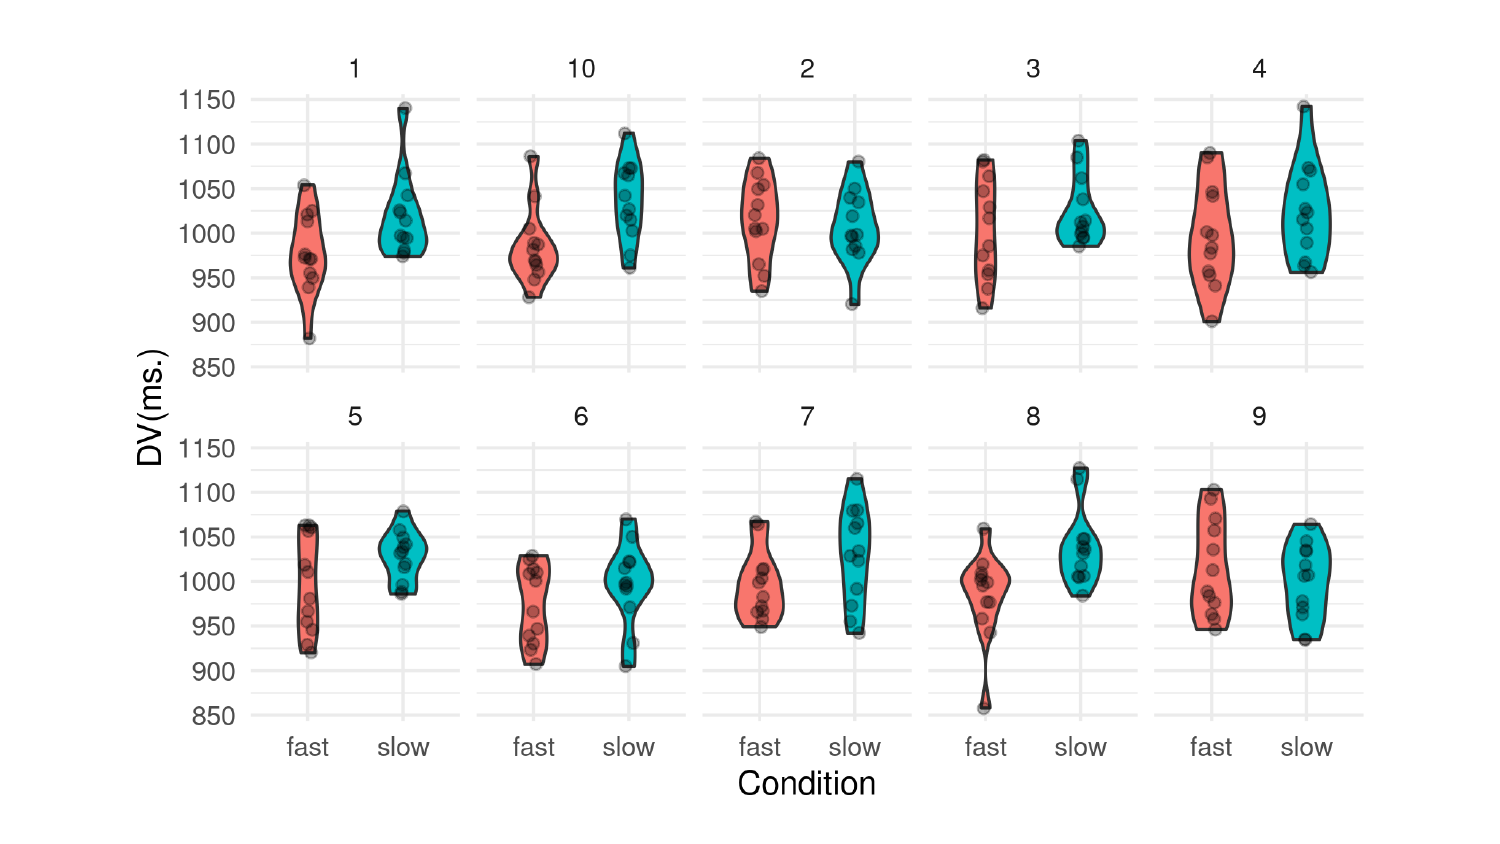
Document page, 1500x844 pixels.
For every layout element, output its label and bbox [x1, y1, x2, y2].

picture [120, 24, 1380, 819]
